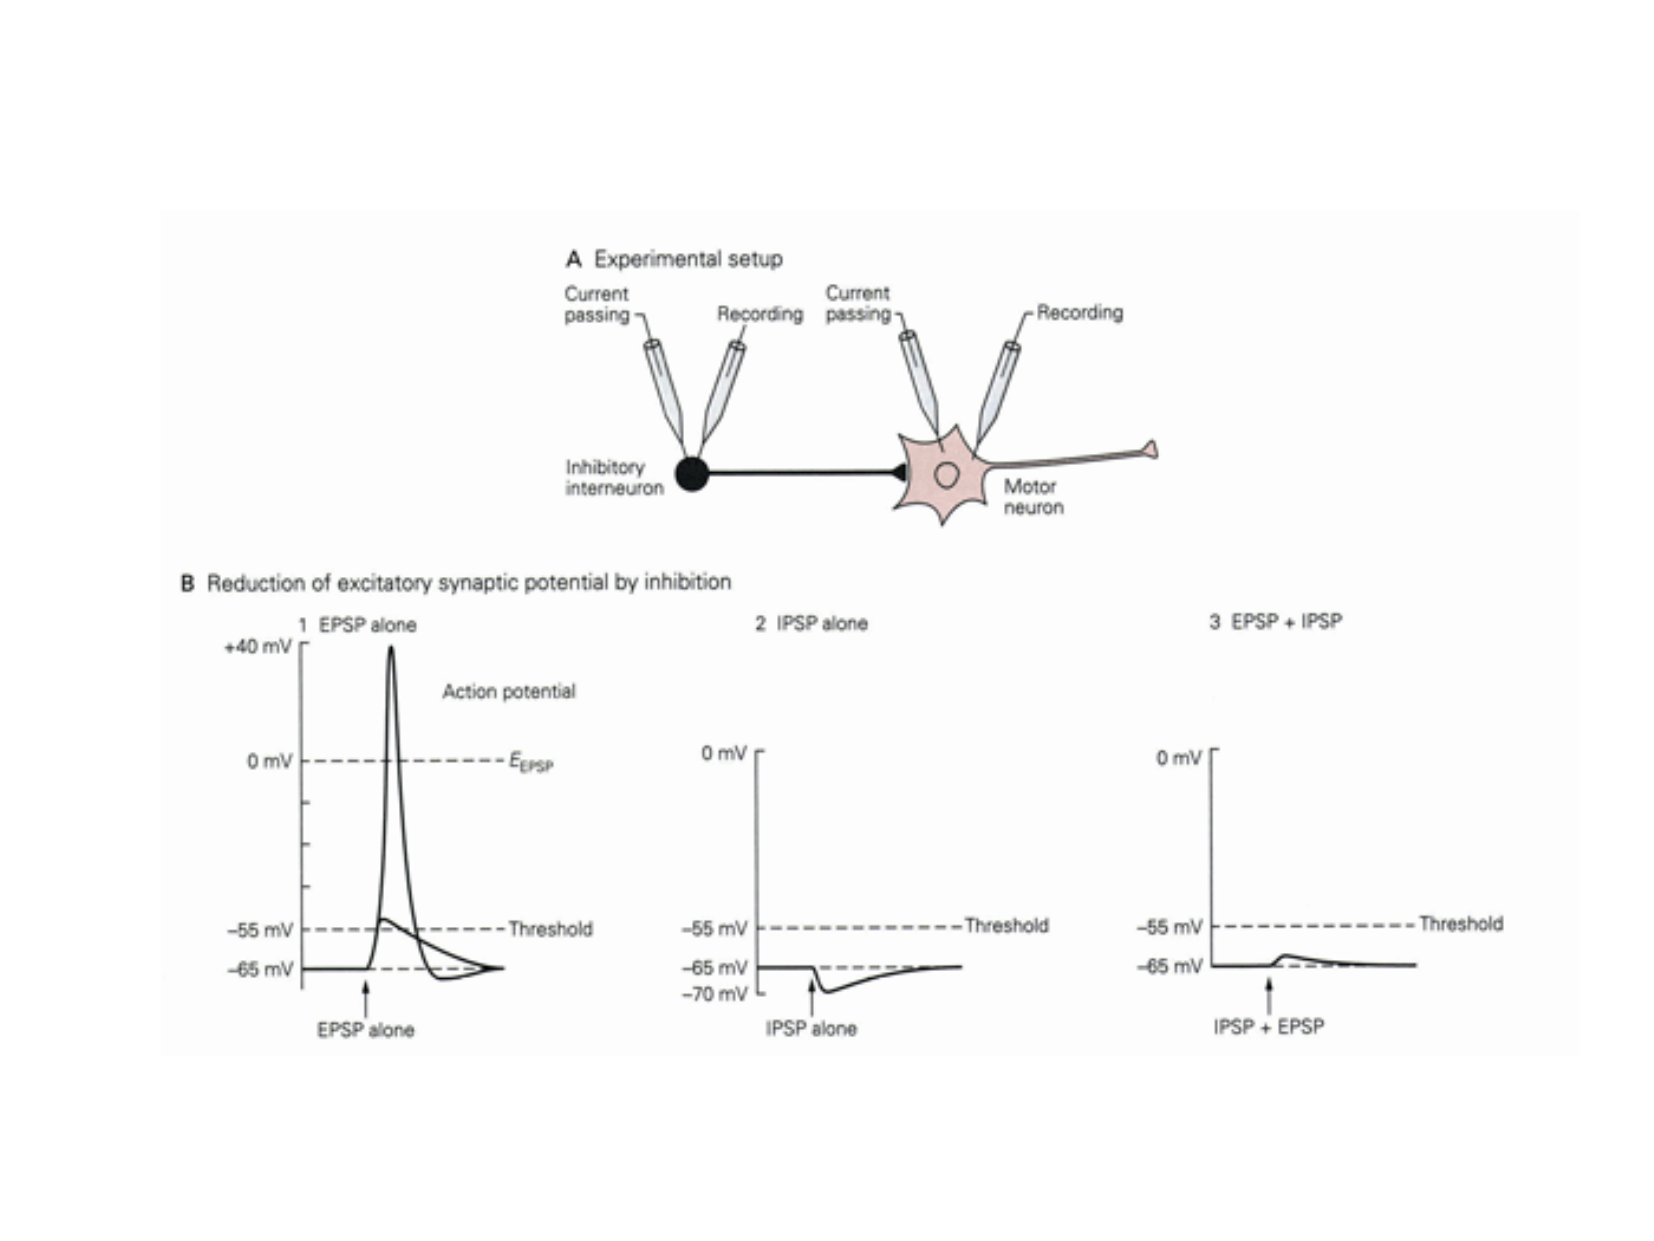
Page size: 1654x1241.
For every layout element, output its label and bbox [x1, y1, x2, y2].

picture [124, 193, 1589, 1056]
